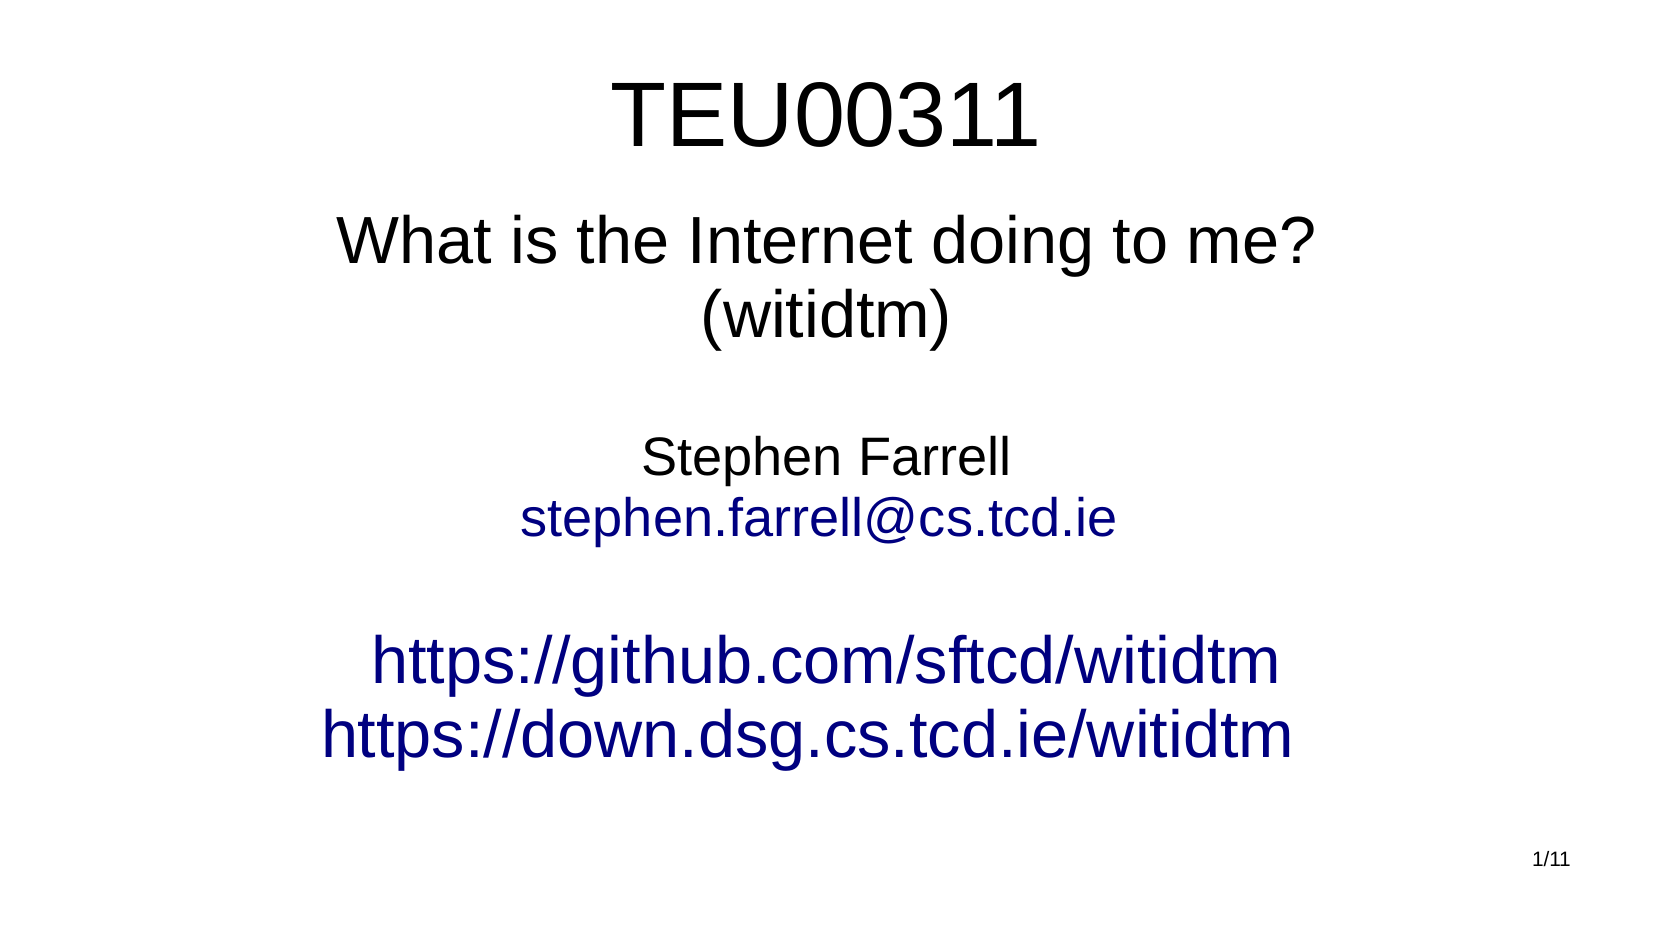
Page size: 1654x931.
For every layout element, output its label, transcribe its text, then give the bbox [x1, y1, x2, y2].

title TEU00311 [82, 37, 1571, 193]
subtitle What is the Internet doing to me? (witidtm) Stephen Farrell stephen.farrell@cs.tcd.ie https://github.com/sftcd/witidtm https://down.dsg.cs.tcd.ie/witidtm [82, 202, 1571, 773]
